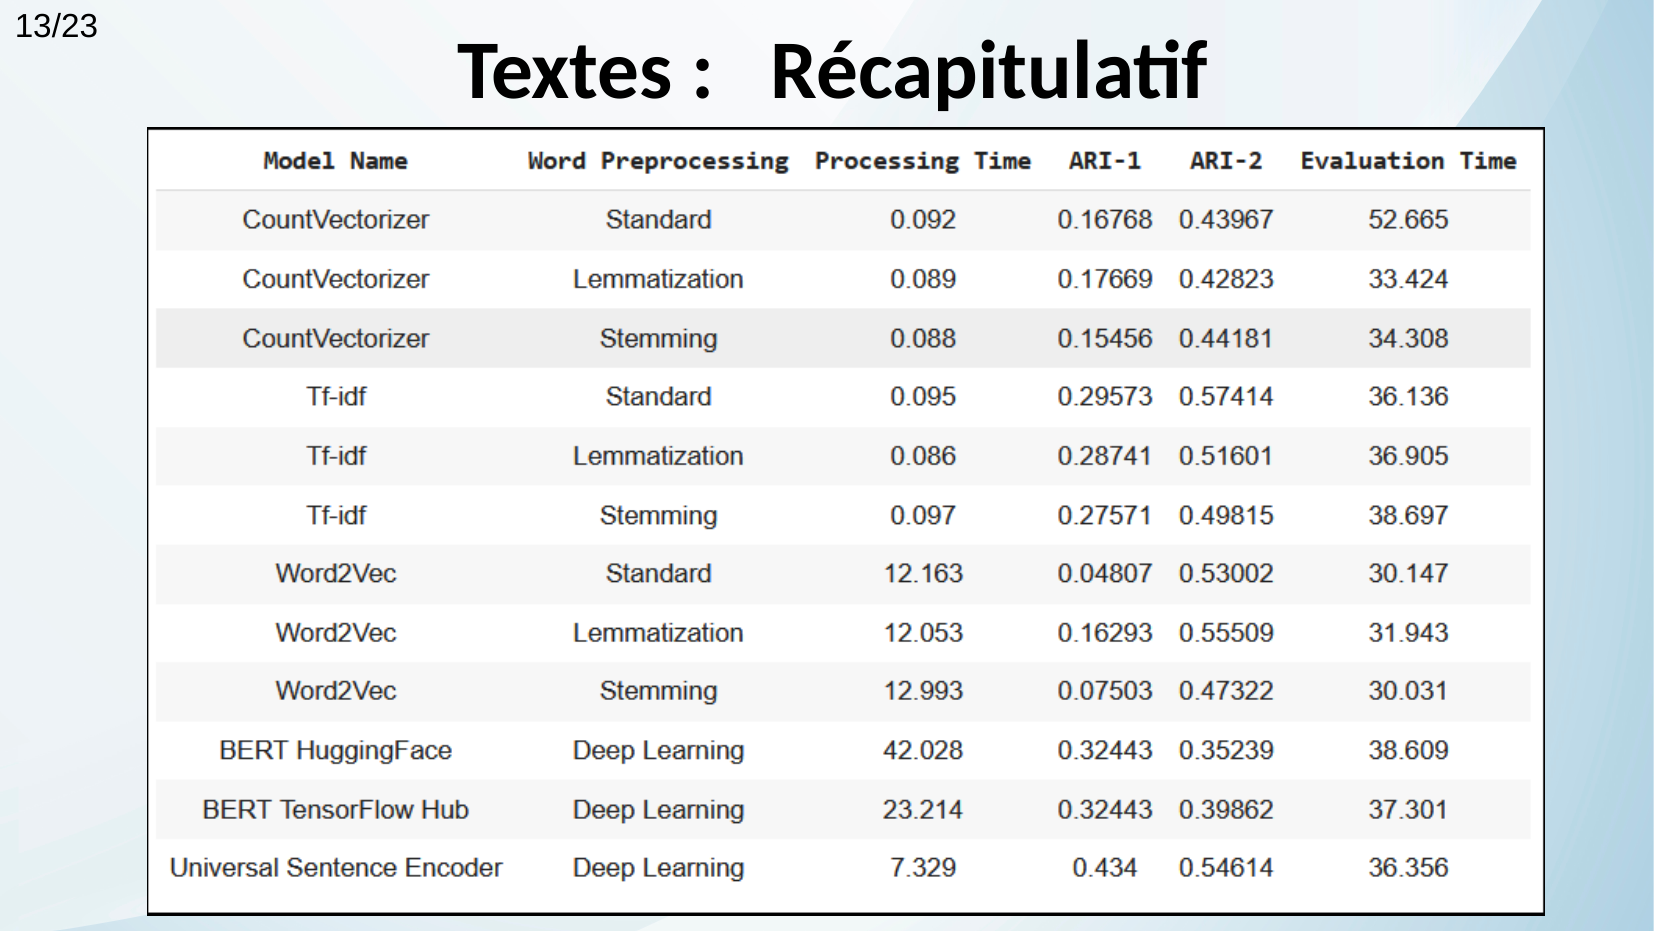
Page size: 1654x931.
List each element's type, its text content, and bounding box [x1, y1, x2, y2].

title Textes : Récapitulatif [88, 0, 1577, 156]
picture [0, 0, 1654, 931]
text_box 13/23 [0, 0, 88, 60]
